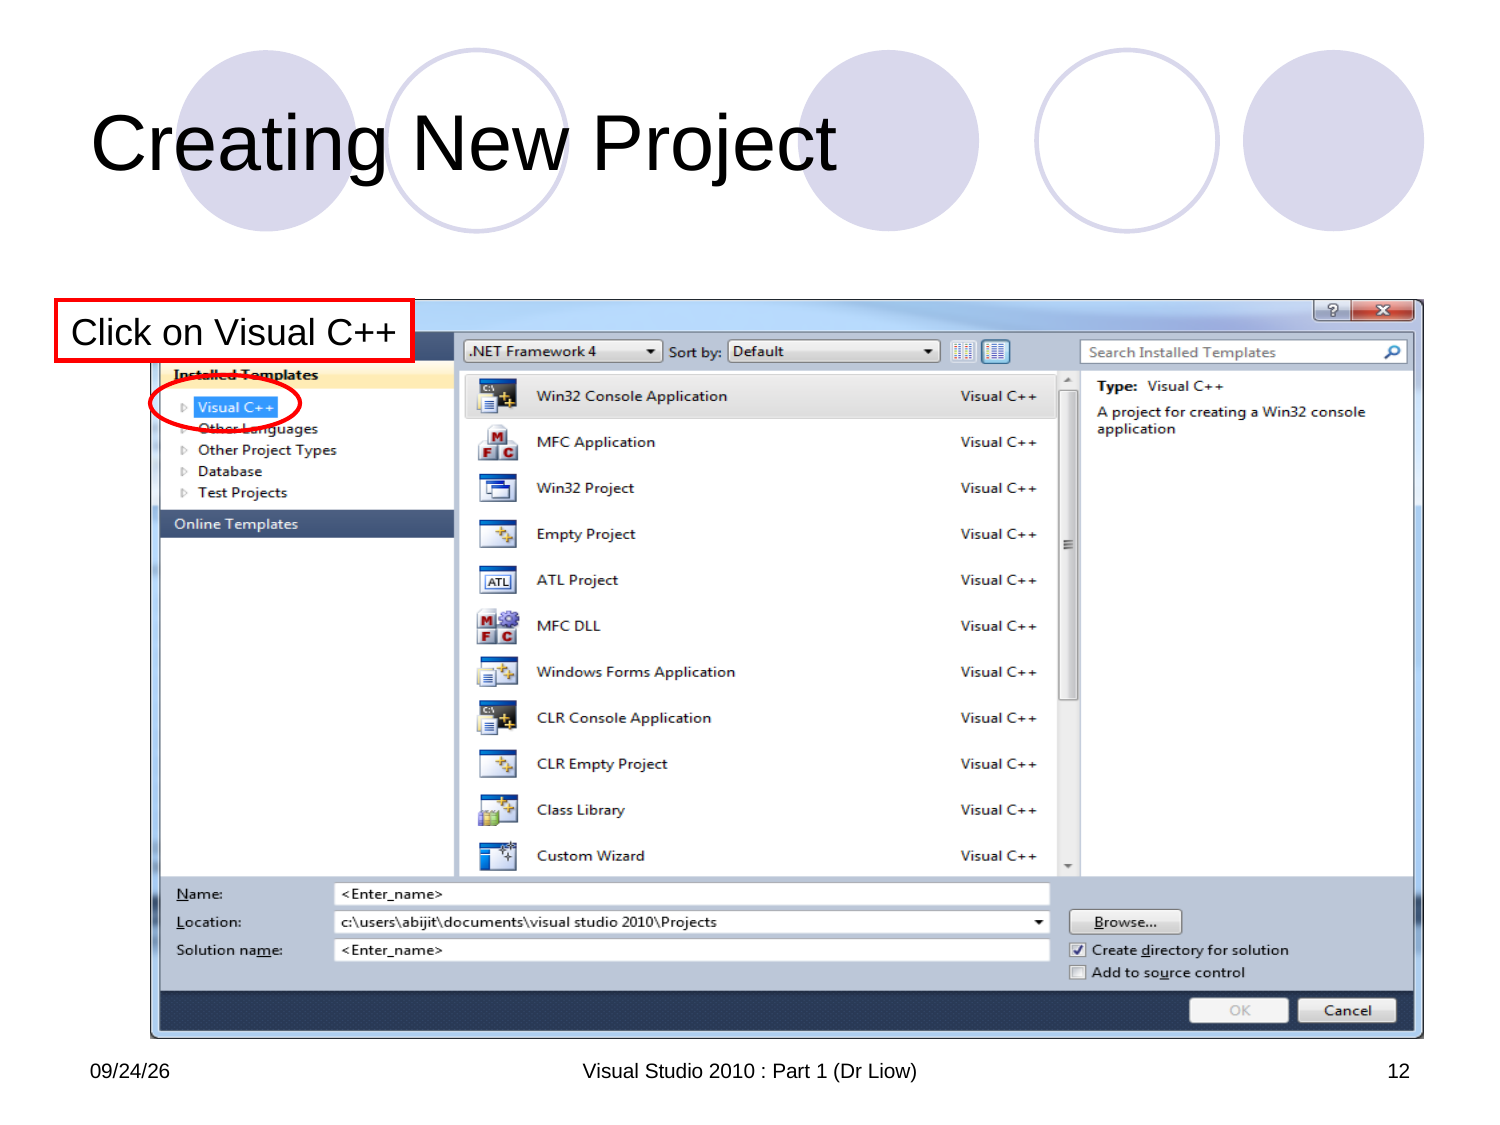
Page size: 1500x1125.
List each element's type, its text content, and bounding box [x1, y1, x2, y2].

text_box Click on Visual C++ [56, 299, 413, 361]
text_box <number> [1074, 1049, 1426, 1101]
picture [150, 299, 1424, 1039]
picture [153, 378, 297, 429]
text_box 08/22/12 [74, 1049, 426, 1101]
title Creating New Project [75, 45, 1426, 233]
text_box Visual Studio 2010 : Part 1 (Dr Liow) [512, 1049, 988, 1101]
